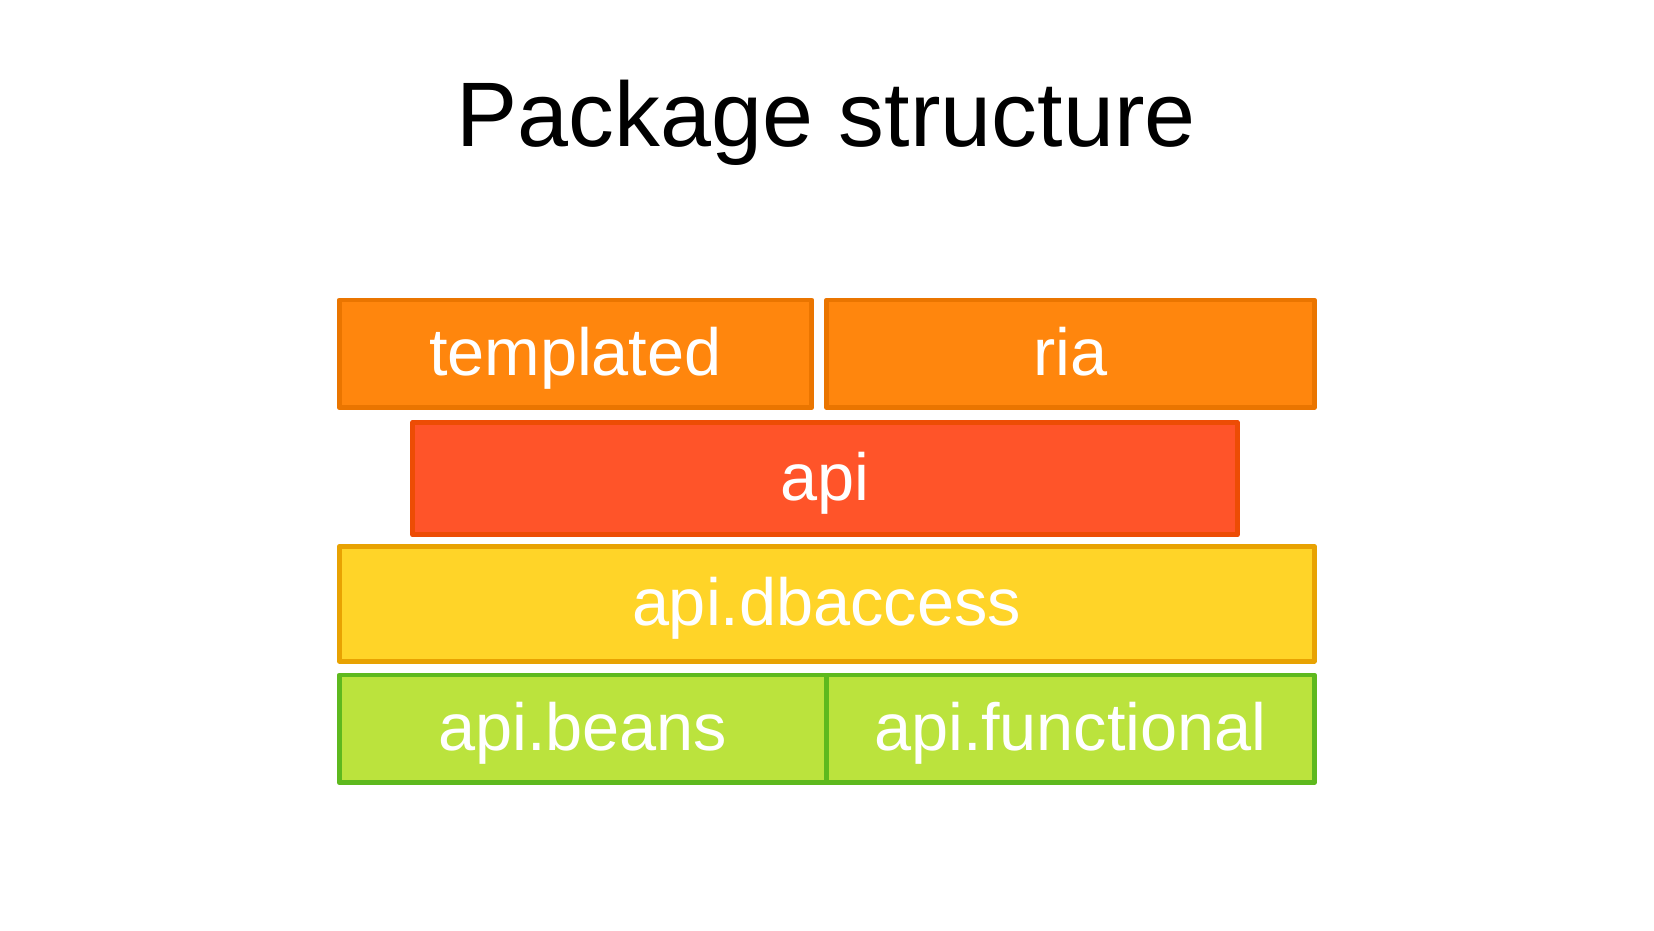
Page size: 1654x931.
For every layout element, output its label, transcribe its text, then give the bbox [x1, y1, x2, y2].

text_box templated [339, 299, 812, 408]
text_box api.functional [826, 674, 1315, 783]
text_box api [412, 422, 1238, 535]
text_box api.beans [339, 674, 826, 783]
text_box ria [826, 299, 1315, 408]
title Package structure [82, 37, 1571, 193]
